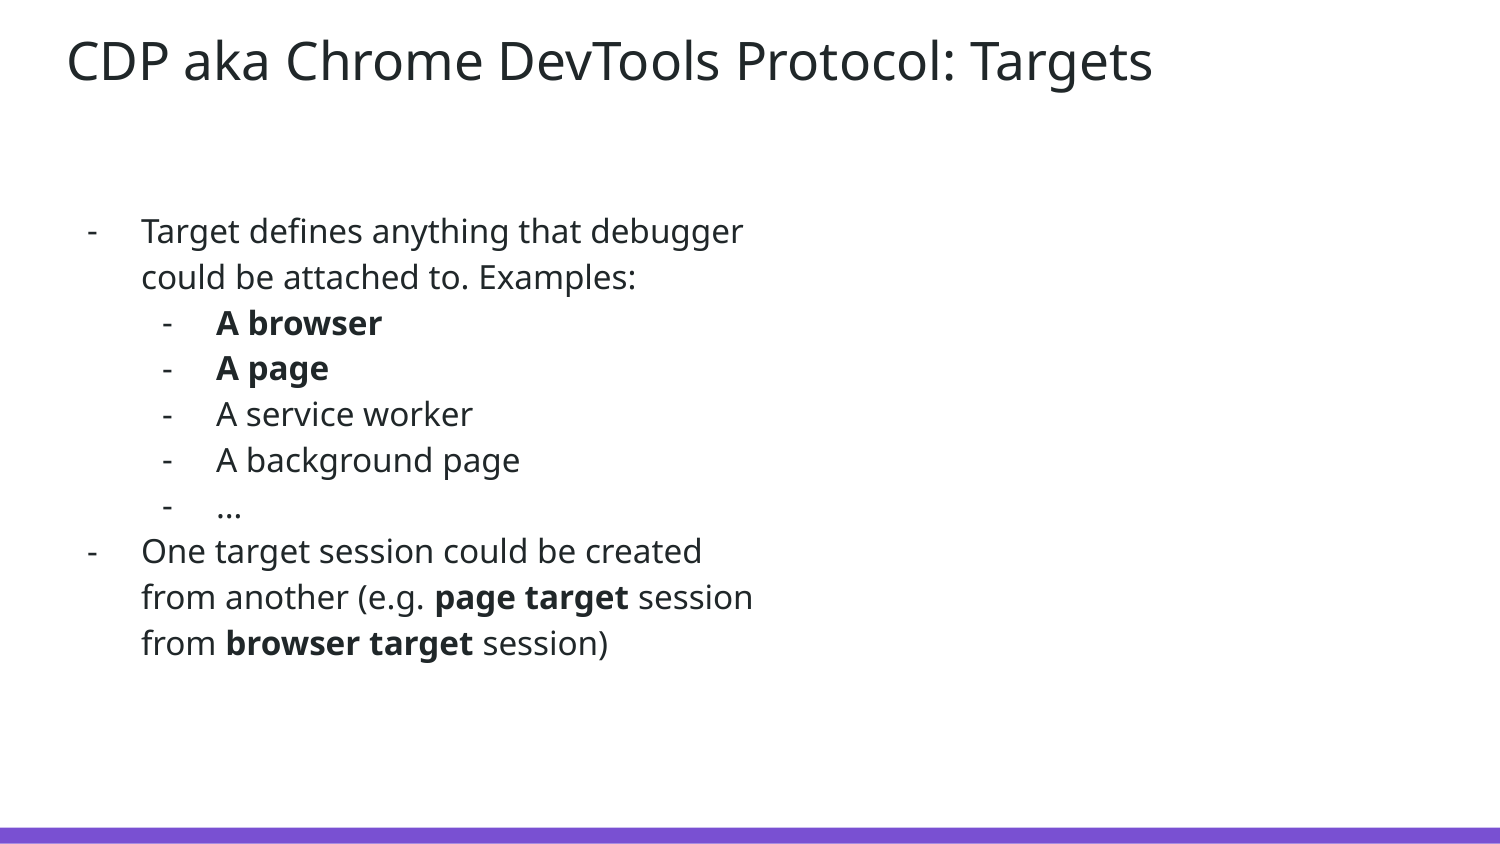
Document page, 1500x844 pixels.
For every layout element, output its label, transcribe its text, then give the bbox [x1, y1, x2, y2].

list Target defines anything that debugger could be attached to. Examples: A browser A page A service worker A background page … One target session could be created from another (e.g. page target session from browser target session) [51, 189, 786, 817]
title CDP aka Chrome DevTools Protocol: Targets [51, 12, 1449, 106]
